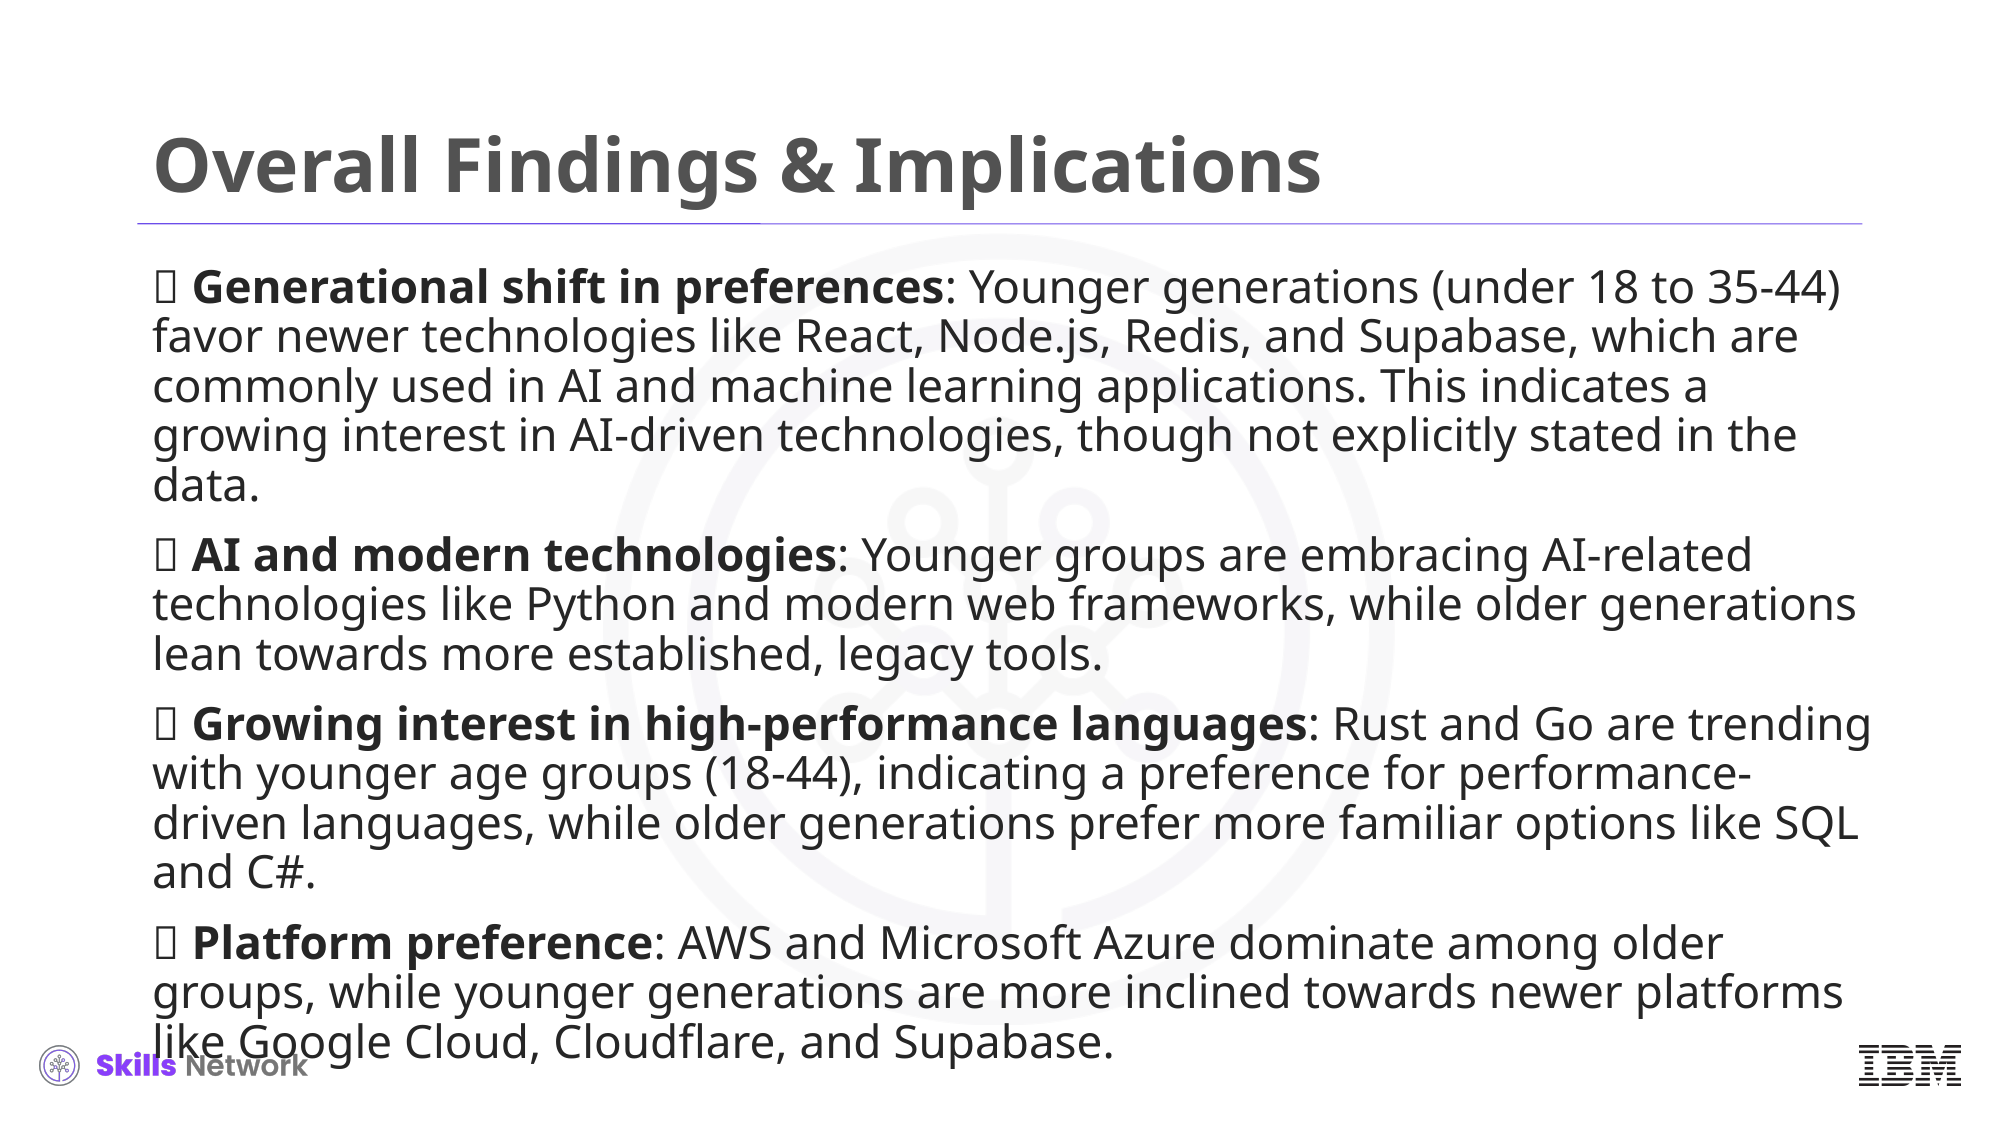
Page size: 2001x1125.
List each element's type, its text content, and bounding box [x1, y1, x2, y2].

title Overall Findings & Implications [137, 59, 1863, 256]
picture [39, 1045, 308, 1086]
picture [244, 1045, 263, 1055]
list 🔹 Generational shift in preferences: Younger generations (under 18 to 35-44) favor newer technologies like React, Node.js, Redis, and Supabase, which are commonly used in AI and machine learning applications. This indicates a growing interest in AI-driven technologies, though not explicitly stated in the data. 🔹 AI and modern technologies: Younger groups are embracing AI-related technologies like Python and modern web frameworks, while older generations lean towards more established, legacy tools. 🔹 Growing interest in high-performance languages: Rust and Go are trending with younger age groups (18-44), indicating a preference for performance-driven languages, while older generations prefer more familiar options like SQL and C#. 🔹 Platform preference: AWS and Microsoft Azure dominate among older groups, while younger generations are more inclined towards newer platforms like Google Cloud, Cloudflare, and Supabase. [137, 256, 1901, 1034]
picture [277, 1045, 291, 1055]
picture [1859, 1045, 1961, 1086]
